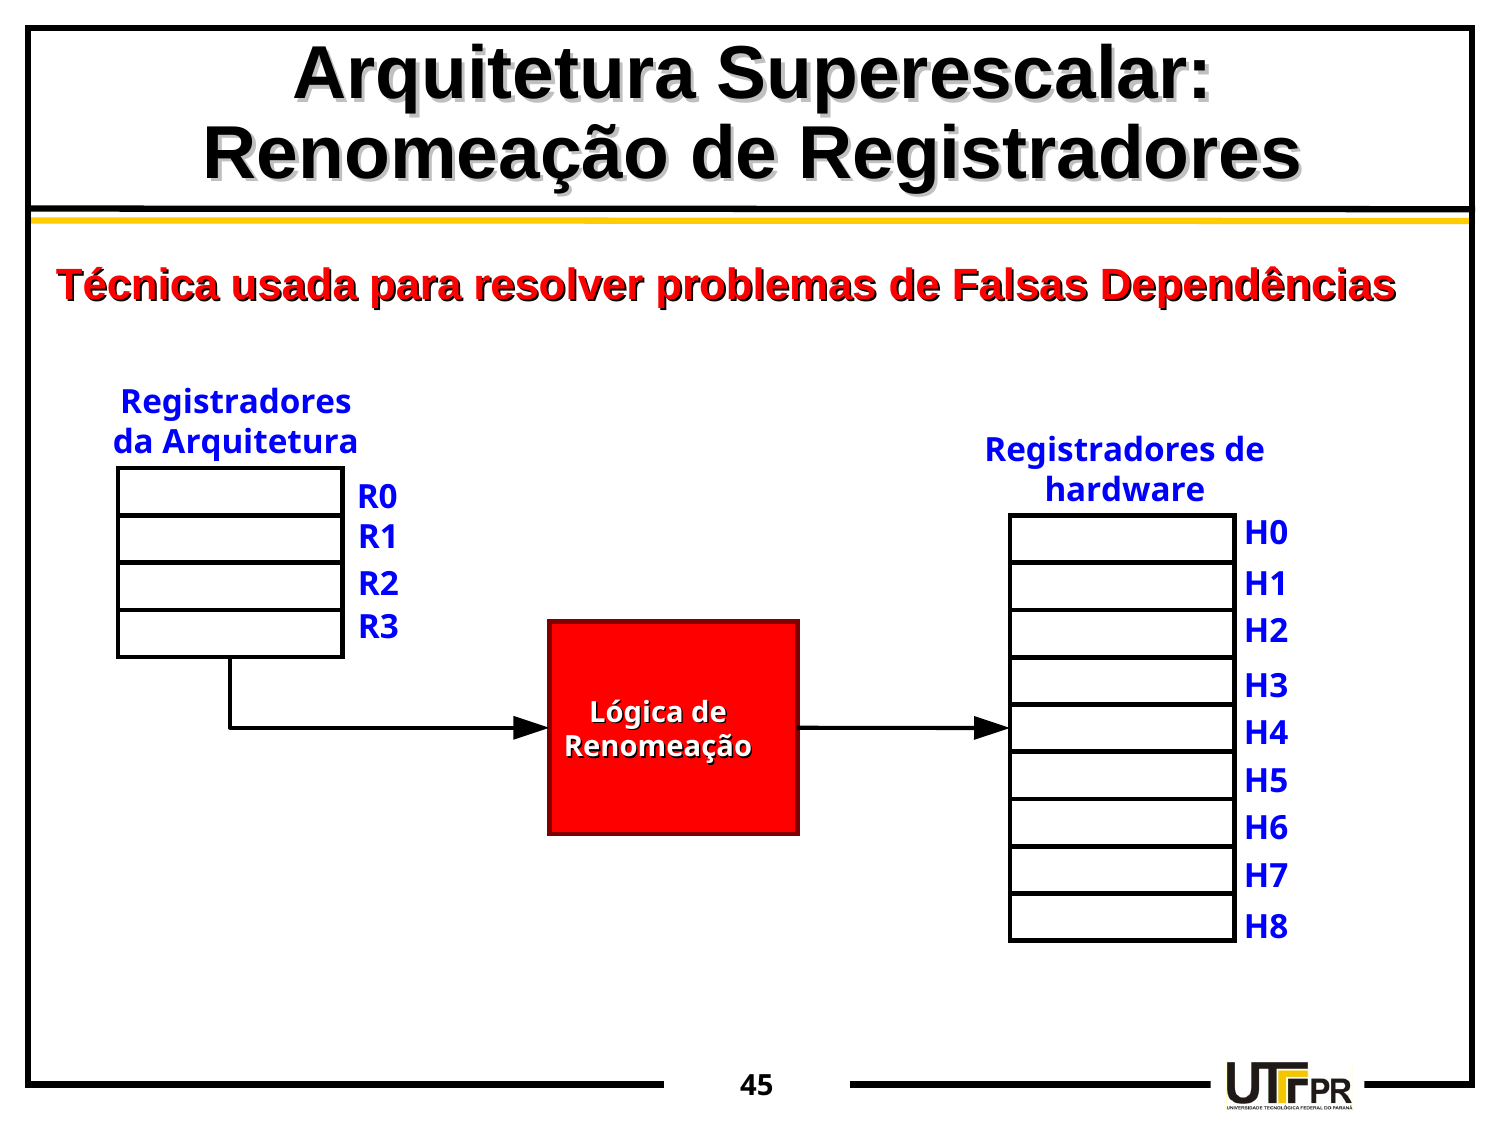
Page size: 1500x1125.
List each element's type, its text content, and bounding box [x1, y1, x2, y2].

text_box H6 [1229, 807, 1304, 846]
title Arquitetura Superescalar: Renomeação de Registradores [29, 30, 1477, 211]
text_box H8 [1229, 897, 1304, 953]
text_box R1 [343, 507, 414, 563]
text_box H1 [1229, 554, 1304, 610]
picture [1226, 1062, 1353, 1110]
text_box H3 [1229, 656, 1304, 704]
text_box H2 [1229, 610, 1304, 656]
text_box H4 [1229, 704, 1304, 751]
text_box R0 [384, 488, 391, 504]
text_box R0 [364, 488, 370, 495]
text_box Lógica de Renomeação [549, 621, 798, 835]
text_box H0 [1229, 503, 1304, 554]
text_box R0 [364, 499, 371, 507]
list Técnica usada para resolver problemas de Falsas Dependências [41, 257, 1471, 1027]
text_box Registradores de hardware [927, 420, 1323, 517]
text_box R3 [343, 597, 414, 654]
text_box H5 [1229, 751, 1304, 807]
text_box Registradores da Arquitetura [82, 372, 390, 468]
text_box R0 [342, 467, 413, 524]
text_box H7 [1229, 846, 1304, 897]
text_box R2 [343, 563, 414, 597]
